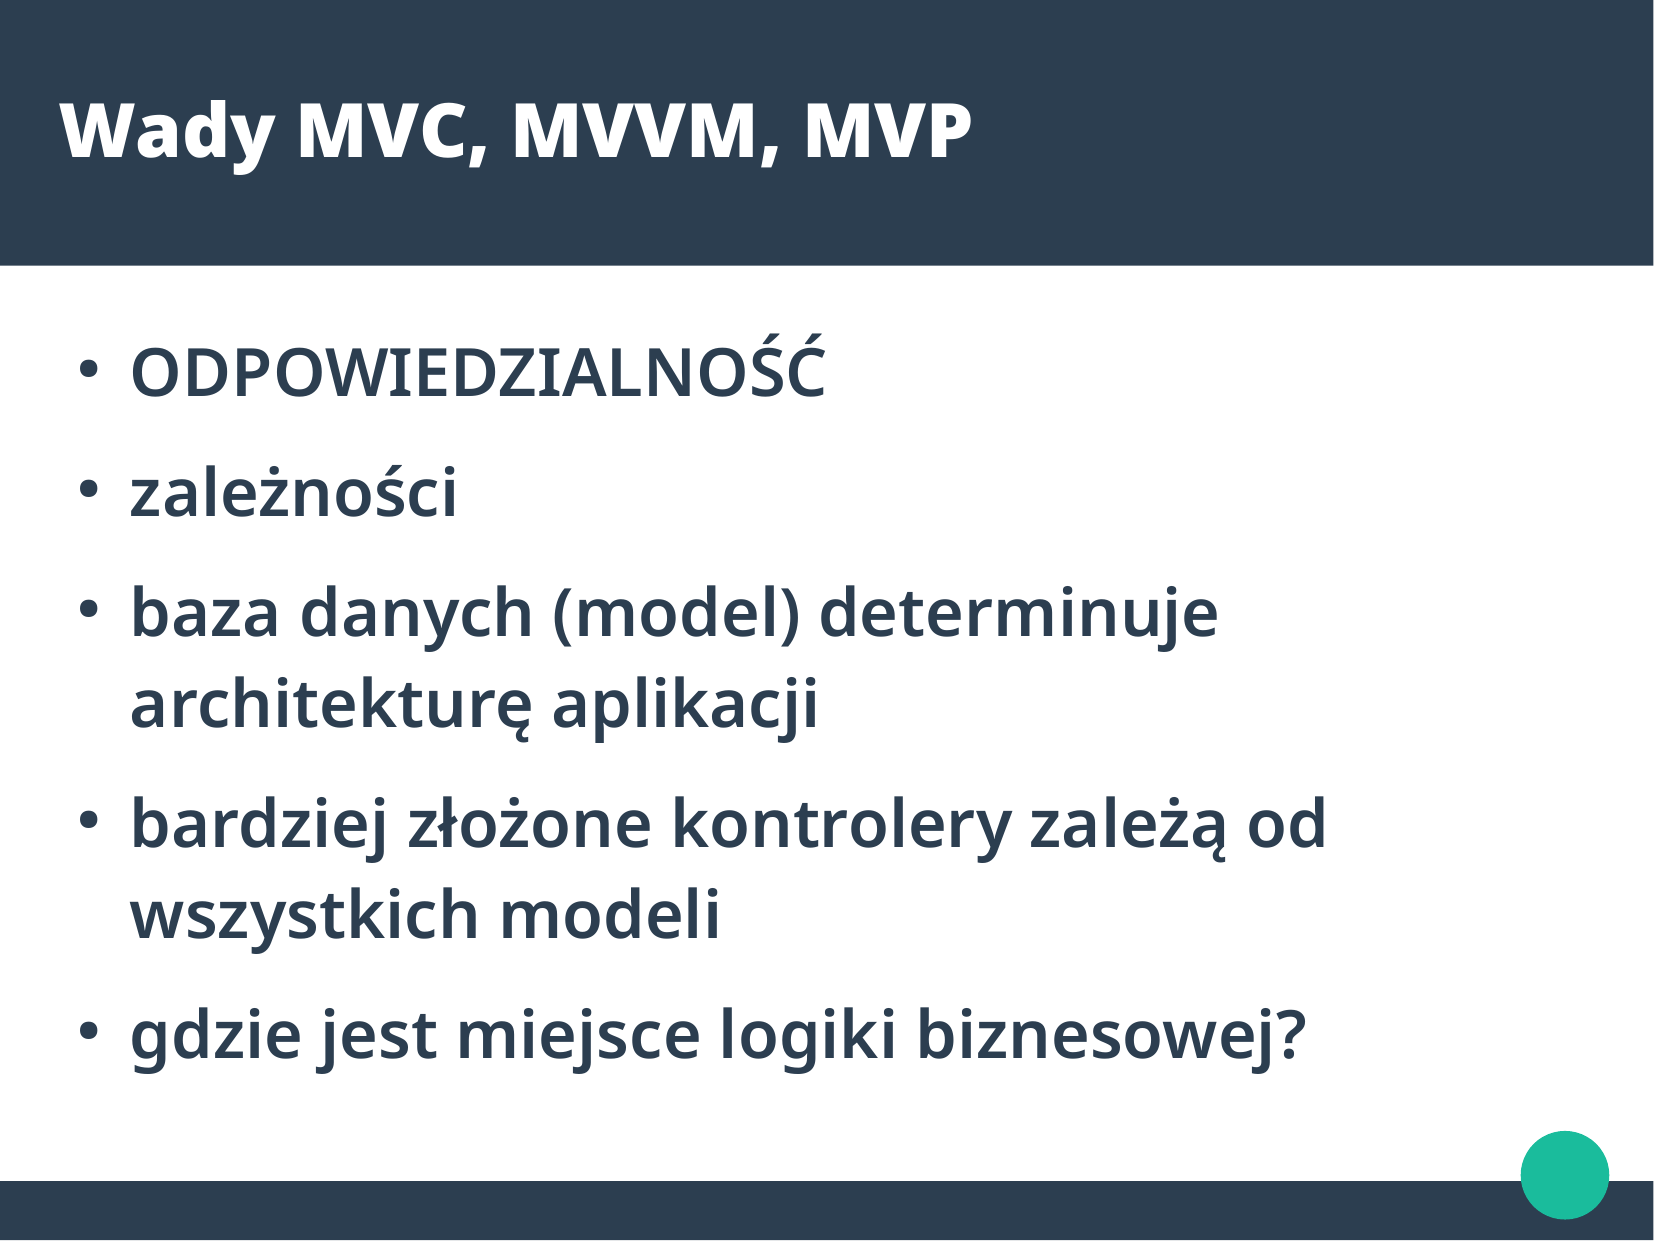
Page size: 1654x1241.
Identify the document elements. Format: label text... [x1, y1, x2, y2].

title Wady MVC, MVVM, MVP [59, 49, 1595, 207]
list ODPOWIEDZIALNOŚĆ zależności baza danych (model) determinuje architekturę aplikacji bardziej złożone kontrolery zależą od wszystkich modeli gdzie jest miejsce logiki biznesowej? [59, 324, 1595, 1152]
